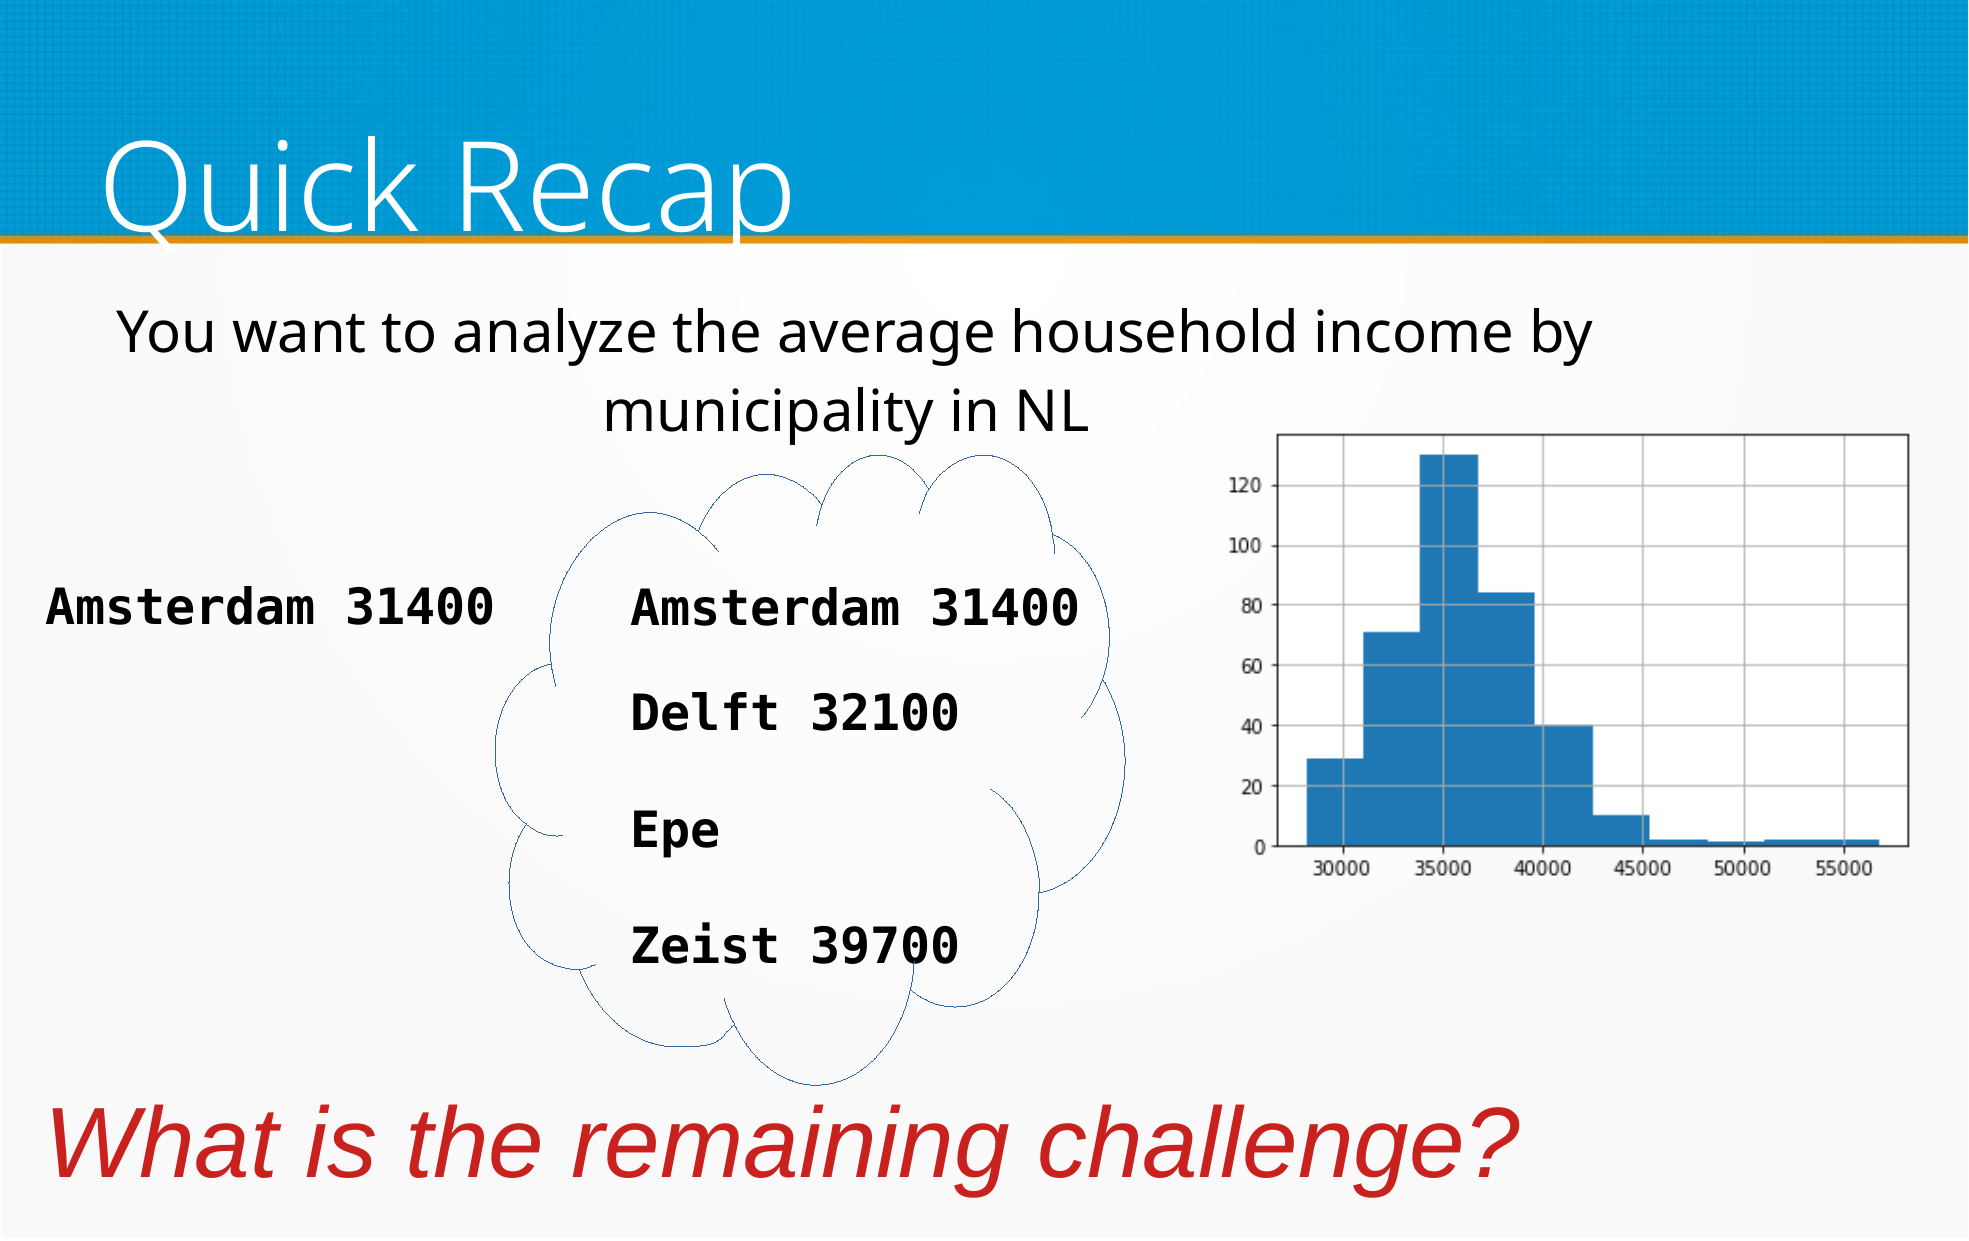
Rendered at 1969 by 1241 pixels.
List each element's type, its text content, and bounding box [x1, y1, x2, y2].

list You want to analyze the average household income by municipality in NL [98, 290, 1870, 451]
text_box Delft 32100 [630, 684, 1096, 800]
picture [0, 233, 1969, 1241]
text_box Epe [630, 800, 1096, 917]
text_box Zeist 39700 [630, 917, 1096, 976]
text_box What is the remaining challenge? [30, 1080, 1906, 1207]
text_box Amsterdam 31400 [630, 579, 1096, 684]
text_box Amsterdam 31400 [45, 578, 511, 696]
title Quick Recap [98, 49, 1870, 257]
